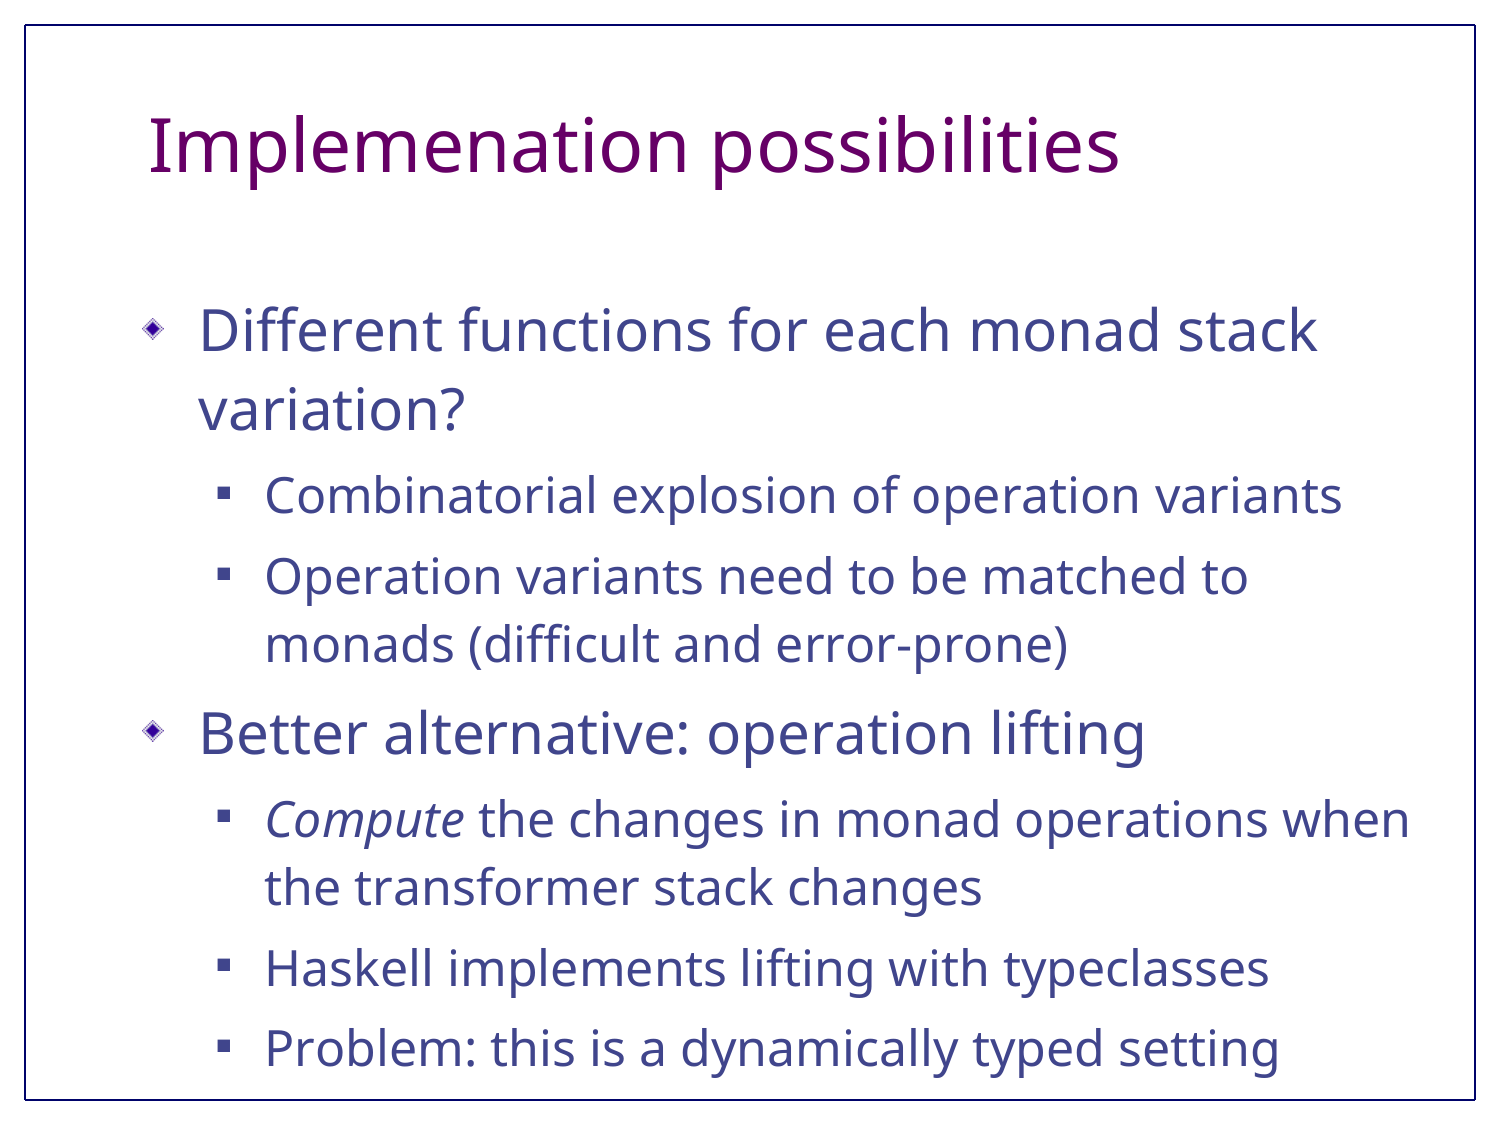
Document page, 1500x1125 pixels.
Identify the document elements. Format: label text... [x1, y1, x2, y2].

title Implemenation possibilities [148, 57, 1386, 231]
list Different functions for each monad stack variation? Combinatorial explosion of operation variants Operation variants need to be matched to monads (difficult and error-prone) Better alternative: operation lifting Compute the changes in monad operations when the transformer stack changes Haskell implements lifting with typeclasses Problem: this is a dynamically typed setting [142, 289, 1418, 1004]
